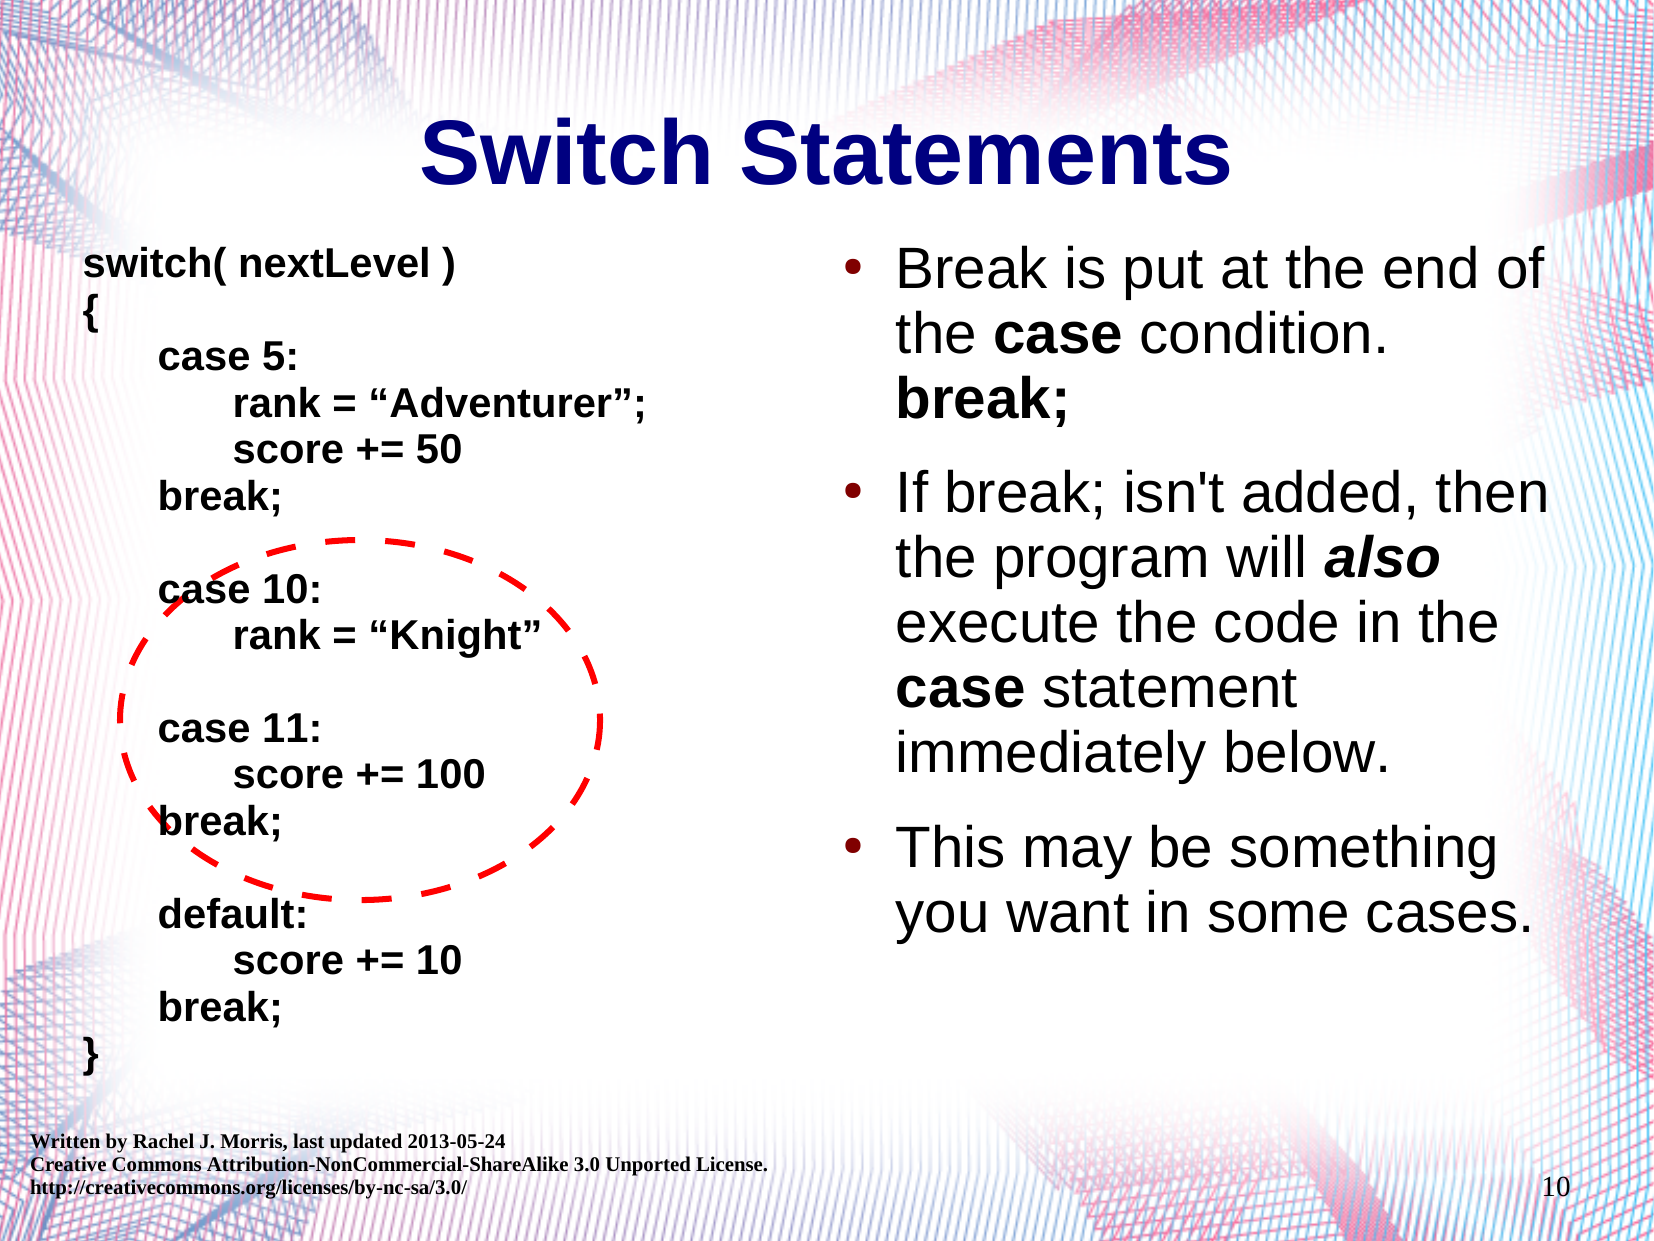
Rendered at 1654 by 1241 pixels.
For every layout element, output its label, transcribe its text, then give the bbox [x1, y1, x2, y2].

list switch( nextLevel ) { case 5: rank = “Adventurer”; score += 50 break; case 10: rank = “Knight” case 11: score += 100 break; default: score += 10 break; } [82, 240, 826, 1087]
list Break is put at the end of the case condition. break; If break; isn't added, then the program will also execute the code in the case statement immediately below. This may be something you want in some cases. [825, 235, 1568, 1006]
picture [0, 0, 1654, 1241]
title Switch Statements [82, 49, 1571, 257]
